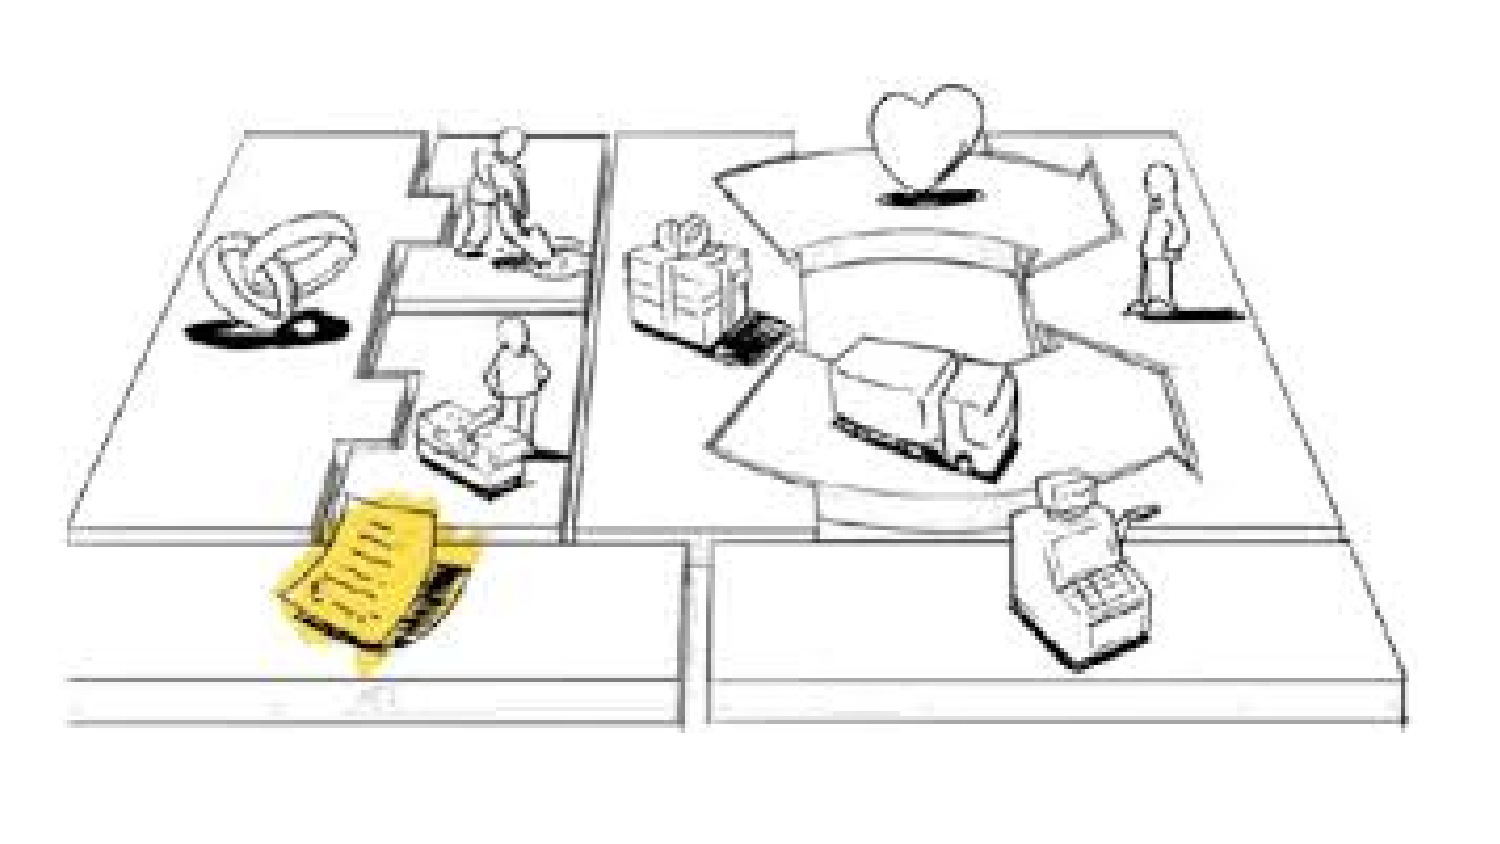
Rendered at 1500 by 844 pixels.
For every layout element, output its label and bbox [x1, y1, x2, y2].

picture [59, 76, 1418, 733]
